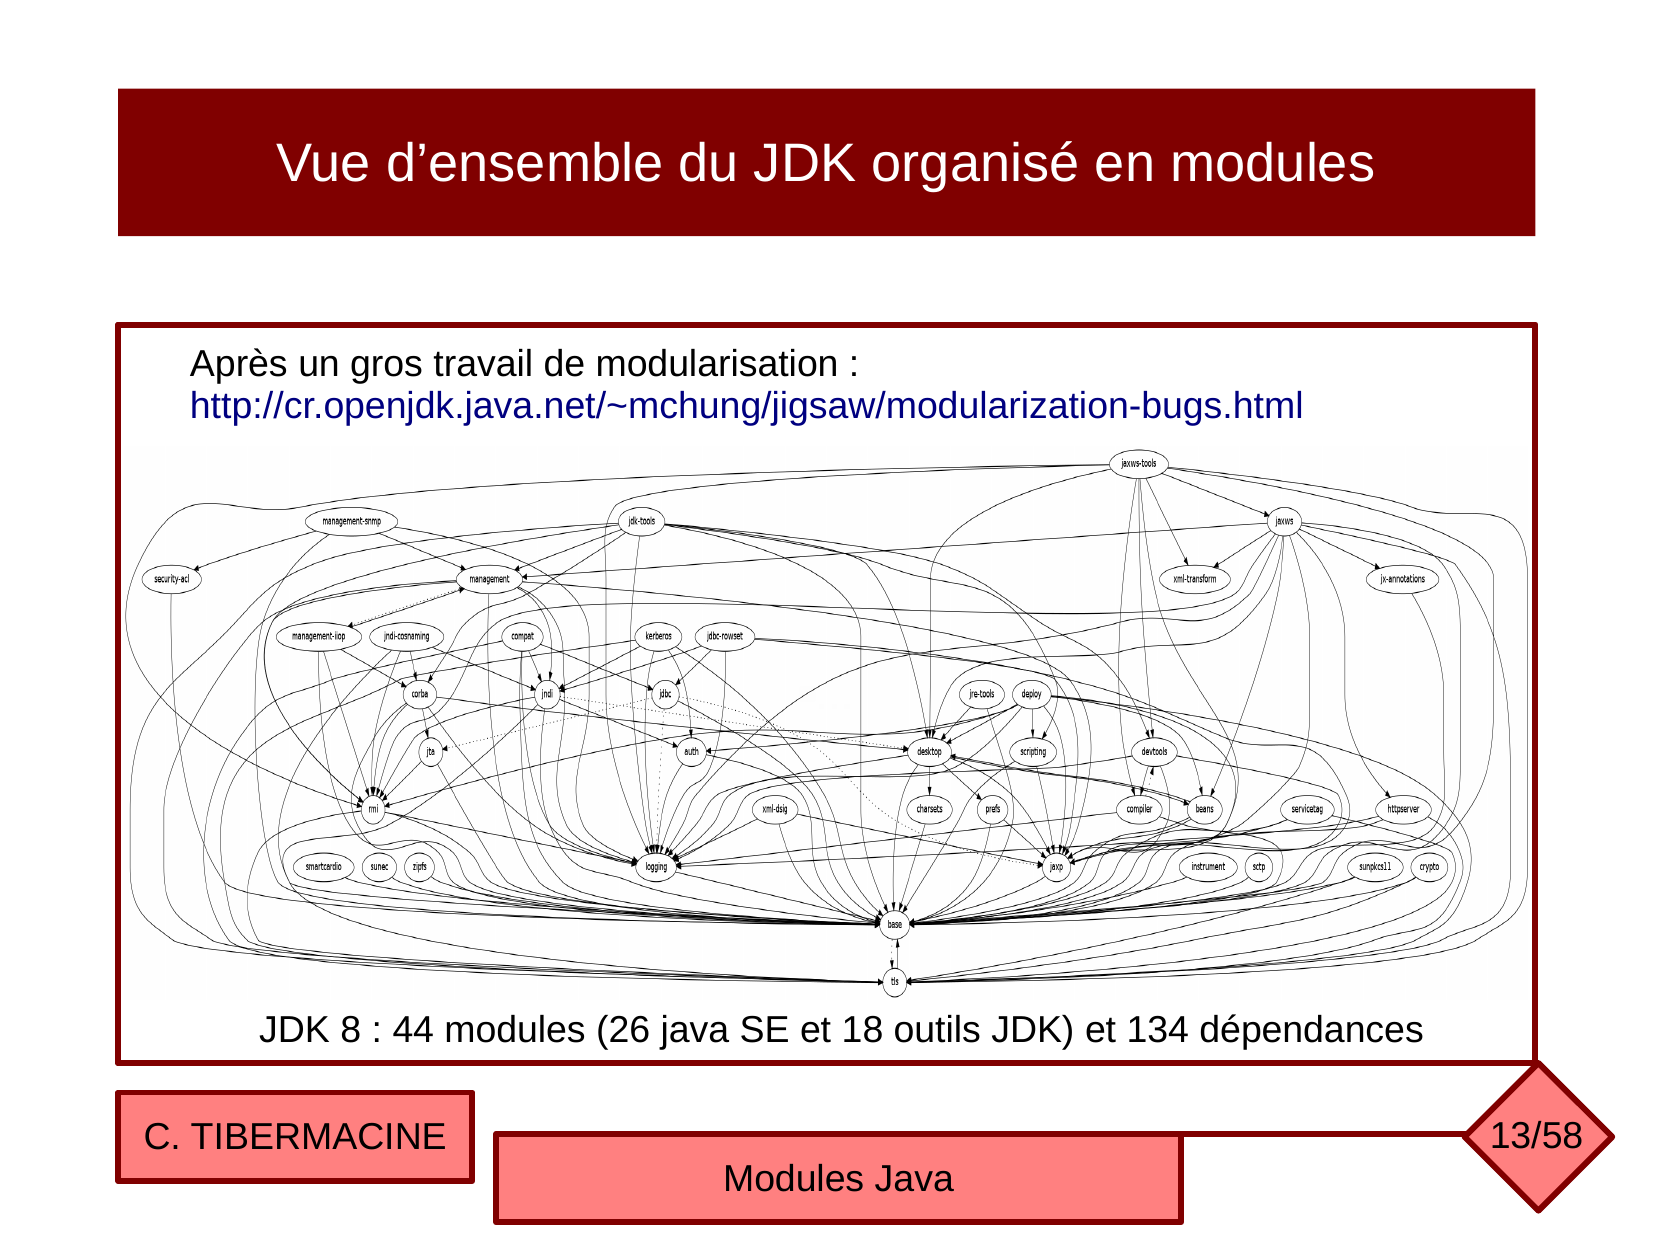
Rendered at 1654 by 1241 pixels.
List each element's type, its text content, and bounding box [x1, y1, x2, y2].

text_box Modules Java [496, 1133, 1182, 1223]
text_box C. TIBERMACINE [118, 1092, 473, 1182]
text_box <numéro>/58 [1475, 1107, 1654, 1164]
text_box [1491, 1164, 1586, 1211]
text_box Vue d’ensemble du JDK organisé en modules [118, 88, 1536, 237]
text_box [1464, 1126, 1475, 1148]
text_box Après un gros travail de modularisation : http://cr.openjdk.java.net/~mchung/jigsaw/modularization-bugs.html [175, 335, 1319, 434]
picture [124, 446, 1529, 1000]
text_box JDK 8 : 44 modules (26 java SE et 18 outils JDK) et 134 dépendances [244, 1001, 1440, 1059]
text_box [1494, 1062, 1583, 1107]
text_box ... [121, 328, 1532, 1060]
